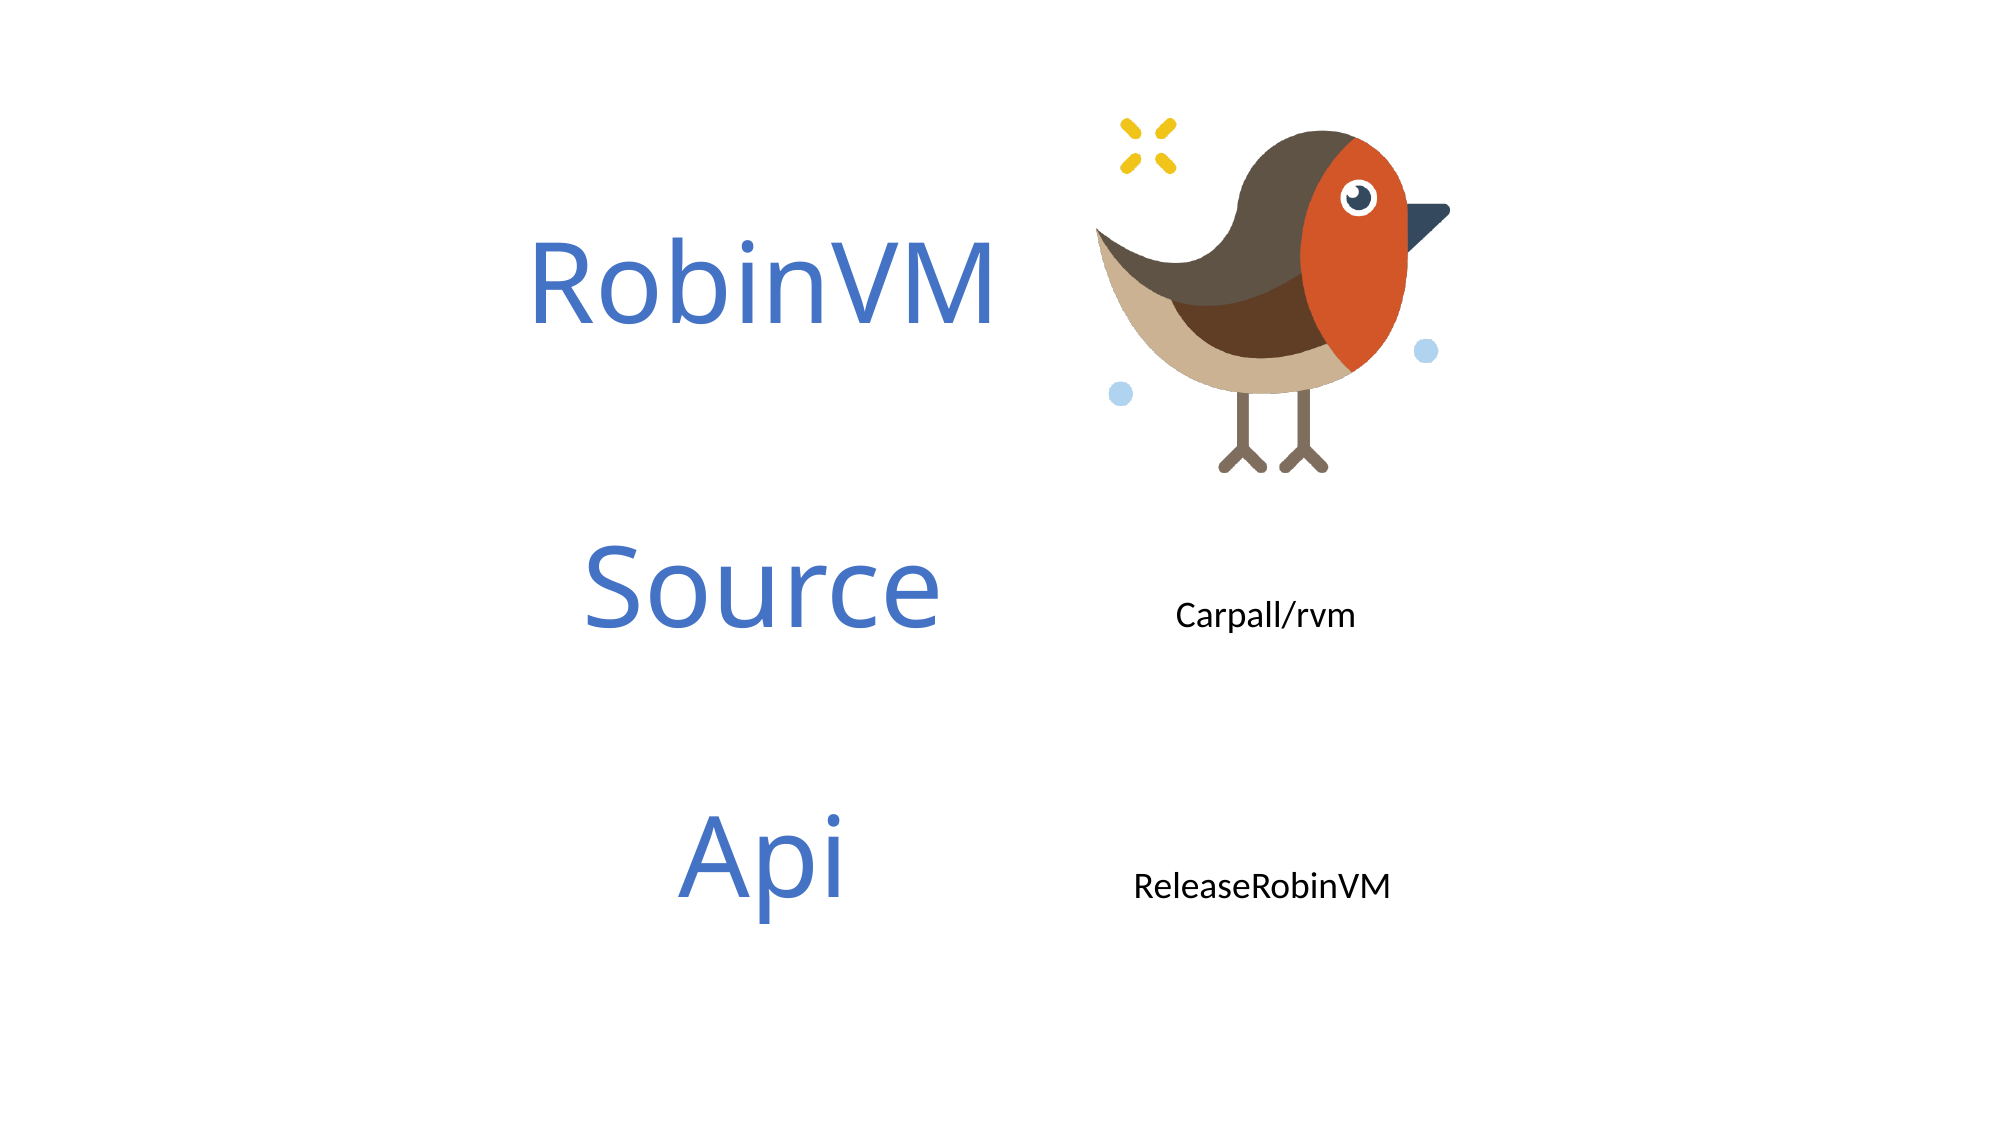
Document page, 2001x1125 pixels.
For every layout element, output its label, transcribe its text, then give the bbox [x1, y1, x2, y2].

text_box Release RobinVM [1118, 853, 1428, 915]
text_box Api [663, 778, 864, 928]
text_box RobinVM [511, 203, 1016, 354]
text_box Source [568, 507, 959, 657]
text_box Carpall/rvm [1160, 582, 1386, 644]
picture [1096, 119, 1450, 473]
